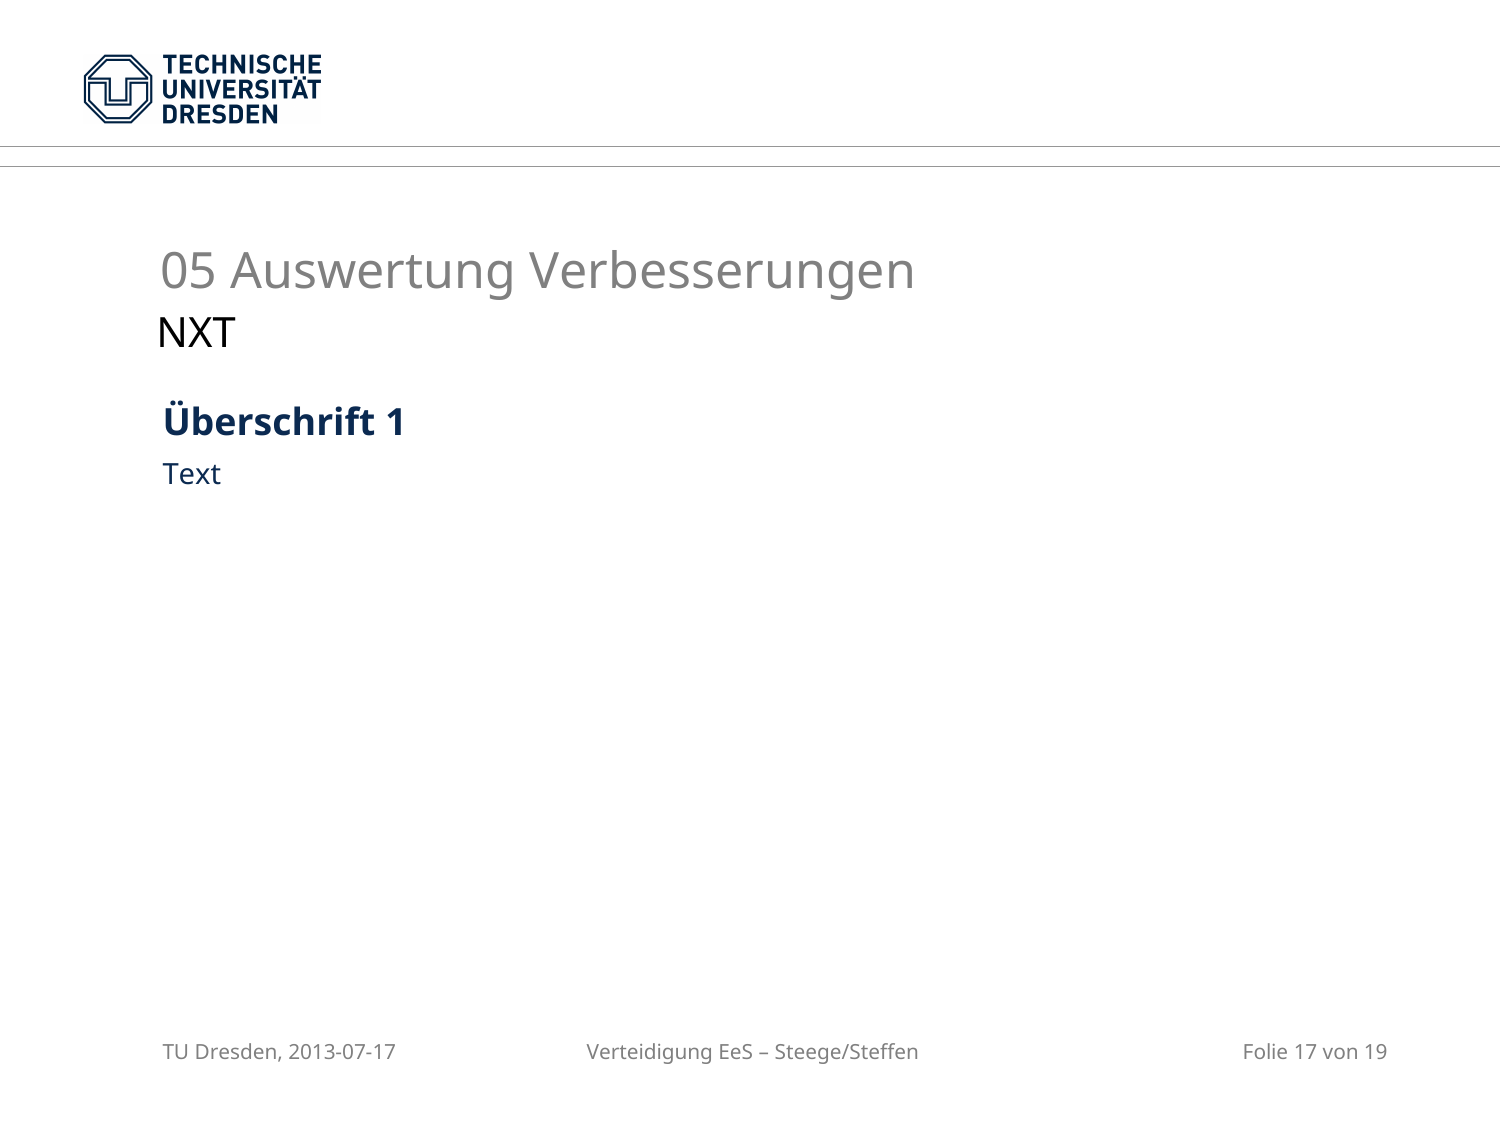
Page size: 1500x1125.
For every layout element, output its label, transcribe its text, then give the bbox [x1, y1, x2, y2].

text_box NXT [156, 299, 1388, 363]
list Überschrift 1 Text [162, 387, 1388, 963]
title 05 Auswertung Verbesserungen [160, 230, 1392, 307]
picture [83, 54, 321, 124]
